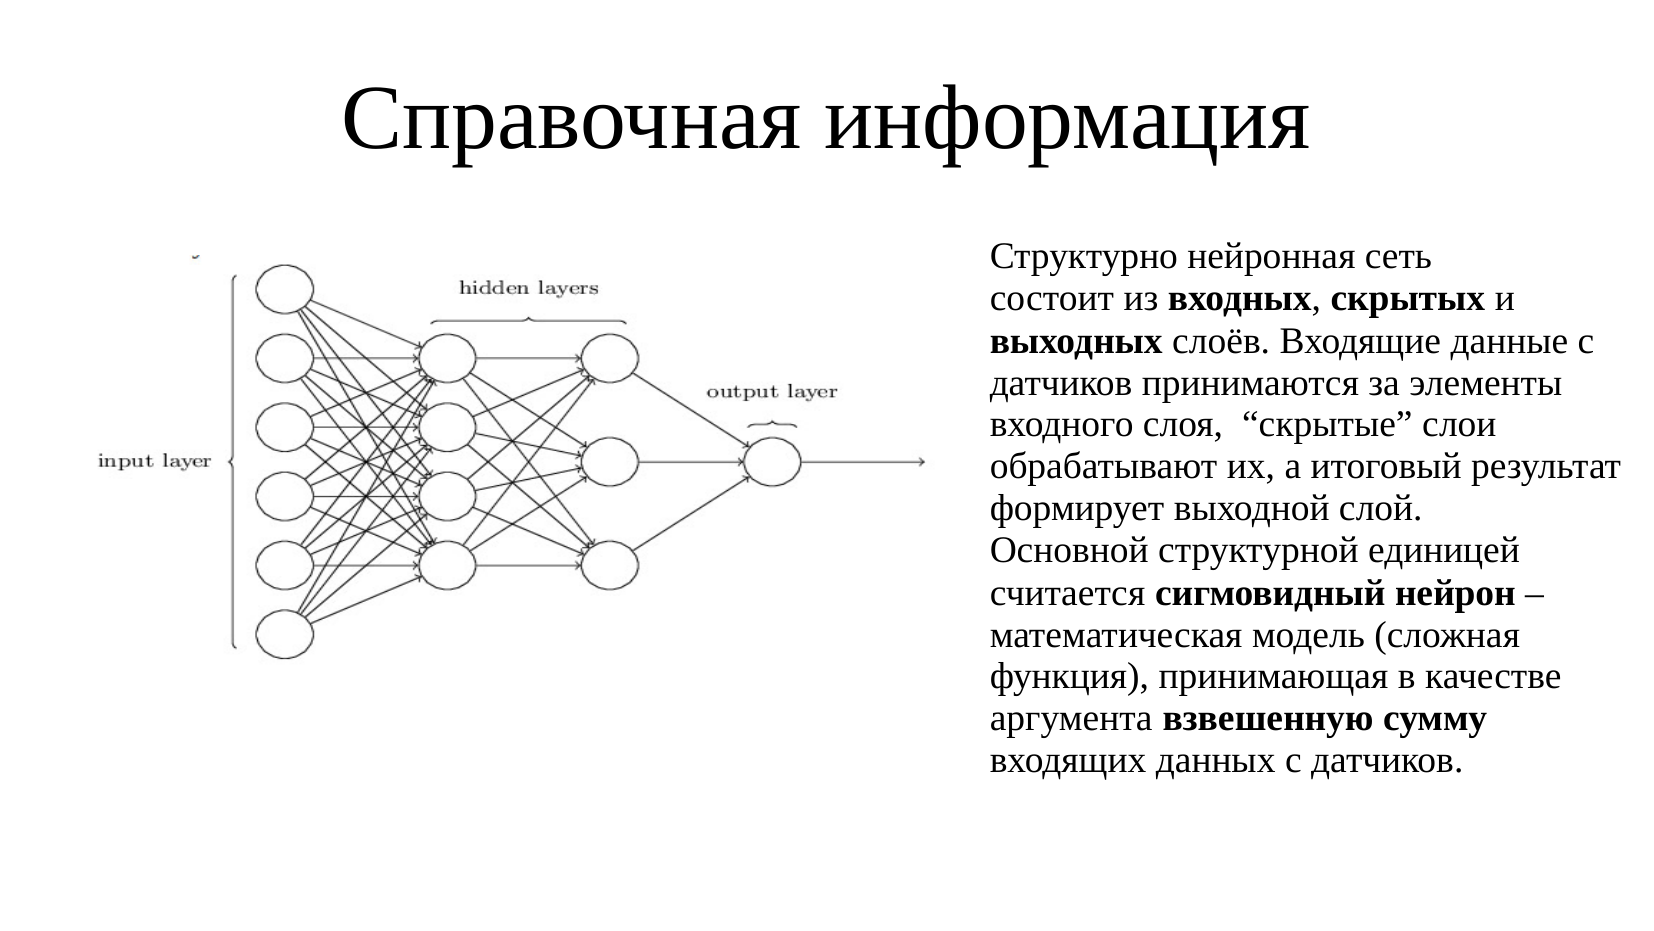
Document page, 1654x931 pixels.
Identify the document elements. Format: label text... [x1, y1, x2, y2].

picture [75, 255, 974, 675]
title Справочная информация [82, 36, 1571, 193]
text_box Структурно нейронная сеть состоит из входных, скрытых и выходных слоёв. Входящие данные с датчиков принимаются за элементы входного слоя, “скрытые” слои обрабатывают их, а итоговый результат формирует выходной слой. Основной структурной единицей считается сигмовидный нейрон – математическая модель (сложная функция), принимающая в качестве аргумента взвешенную сумму входящих данных с датчиков. [974, 224, 1650, 870]
